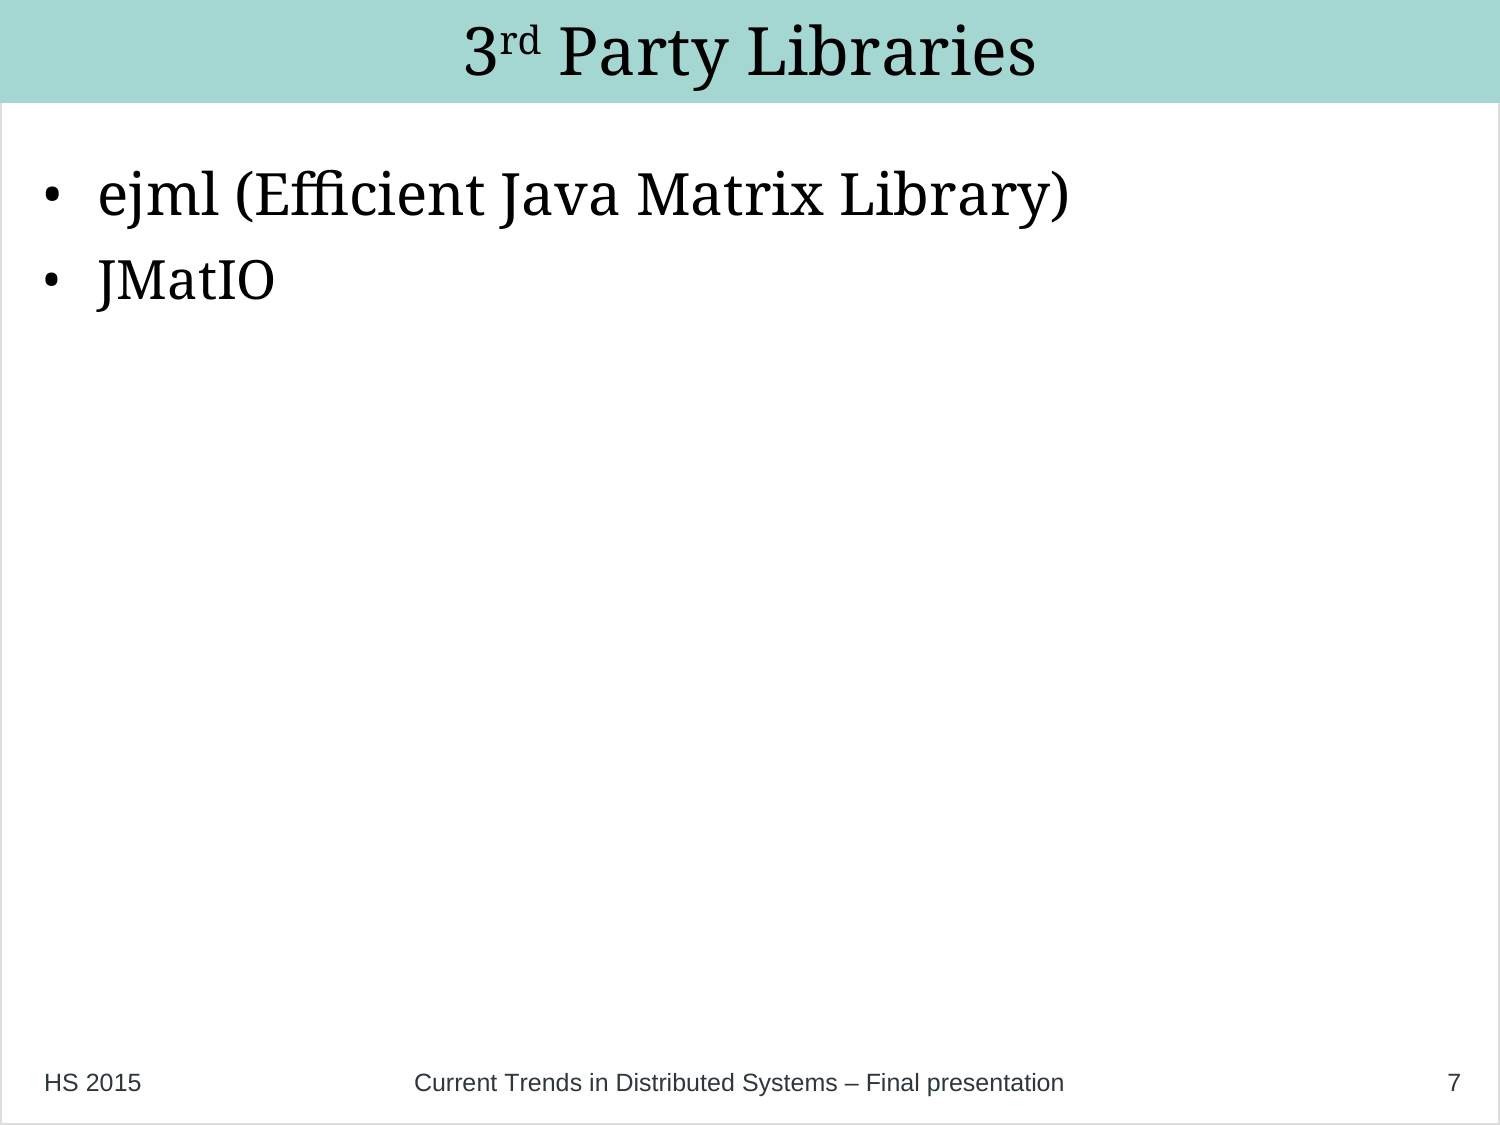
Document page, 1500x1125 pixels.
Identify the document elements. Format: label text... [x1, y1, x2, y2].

text_box Current Trends in Distributed Systems – Final presentation [300, 1058, 1201, 1107]
title 3rd Party Libraries [0, 0, 1500, 100]
text_box <Nummer> [1375, 1058, 1477, 1097]
text_box HS 2015 [29, 1058, 195, 1097]
list ejml (Efficient Java Matrix Library) JMatIO [26, 145, 1477, 1034]
